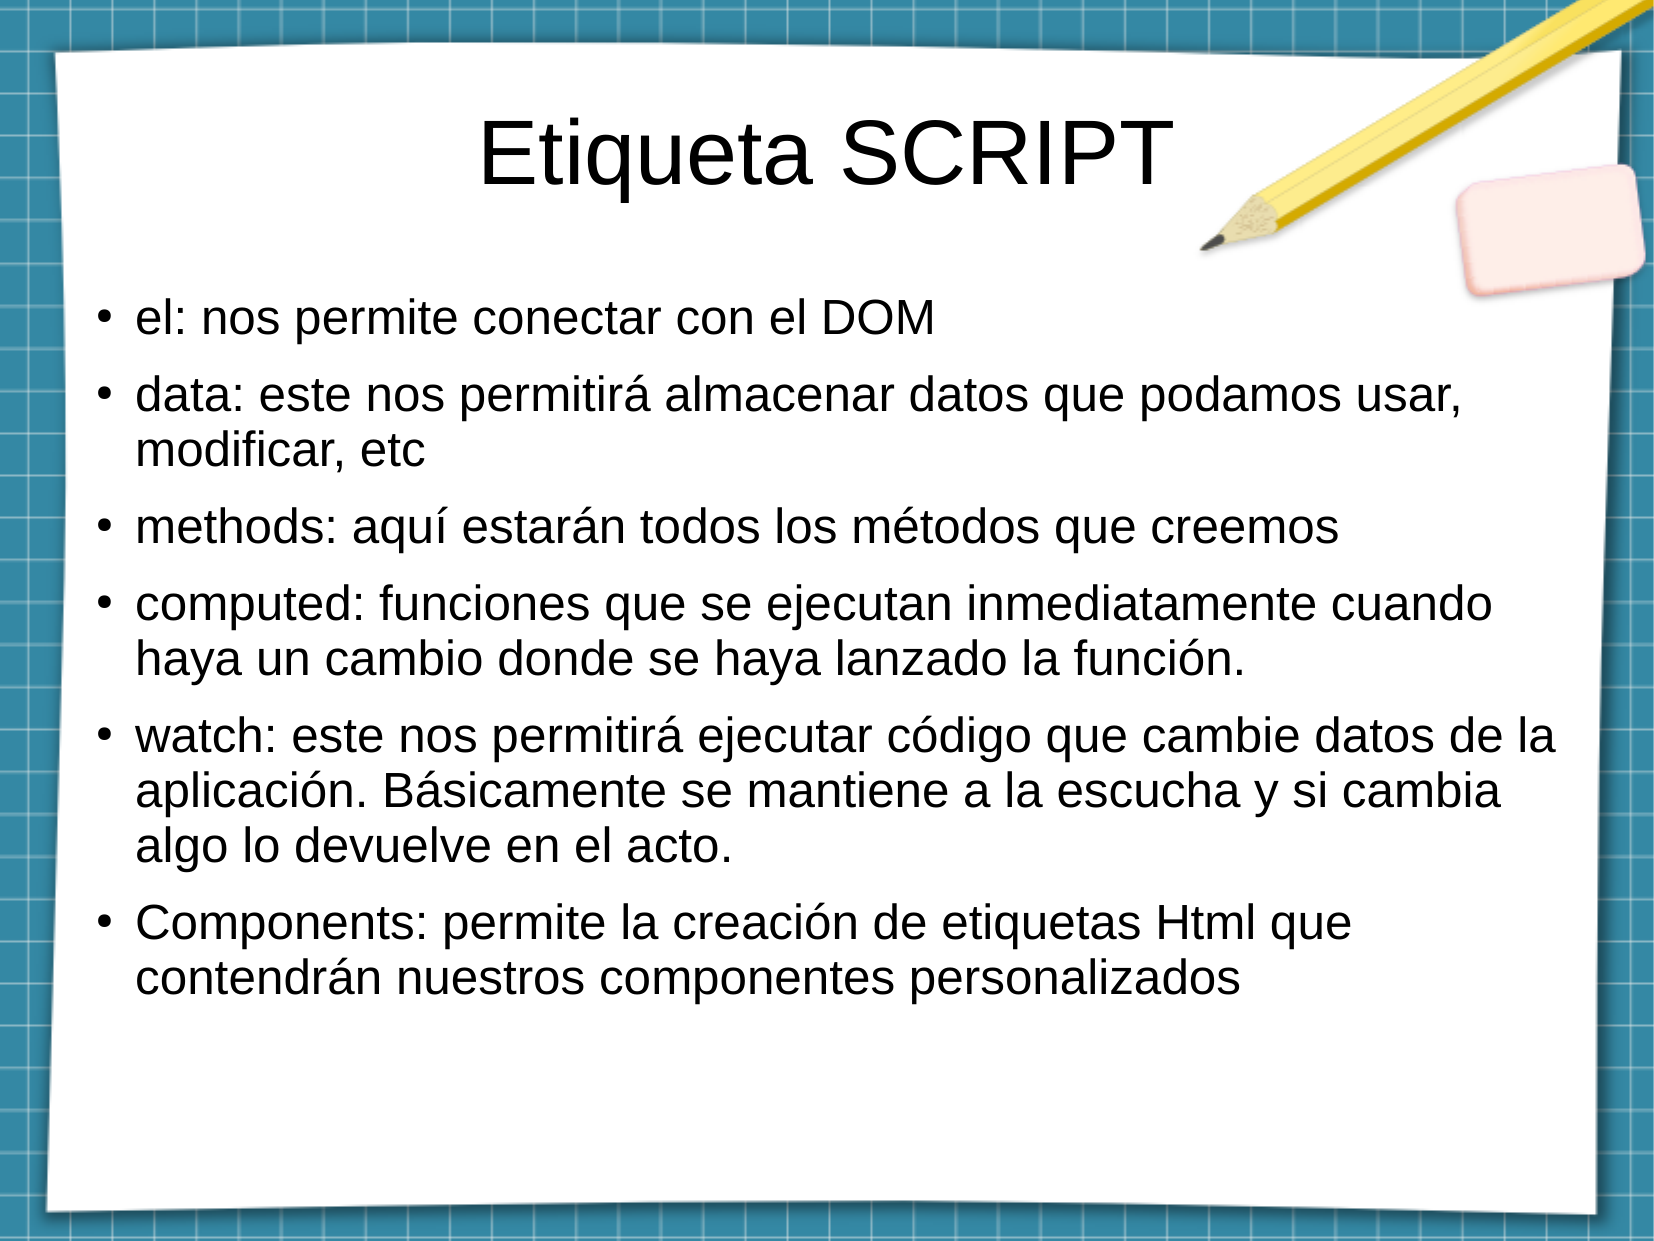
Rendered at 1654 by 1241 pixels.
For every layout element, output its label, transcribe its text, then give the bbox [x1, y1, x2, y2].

title Etiqueta SCRIPT [82, 49, 1571, 257]
list el: nos permite conectar con el DOM data: este nos permitirá almacenar datos que podamos usar, modificar, etc methods: aquí estarán todos los métodos que creemos computed: funciones que se ejecutan inmediatamente cuando haya un cambio donde se haya lanzado la función. watch: este nos permitirá ejecutar código que cambie datos de la aplicación. Básicamente se mantiene a la escucha y si cambia algo lo devuelve en el acto. Components: permite la creación de etiquetas Html que contendrán nuestros componentes personalizados [82, 290, 1571, 1010]
picture [0, 0, 1654, 1241]
